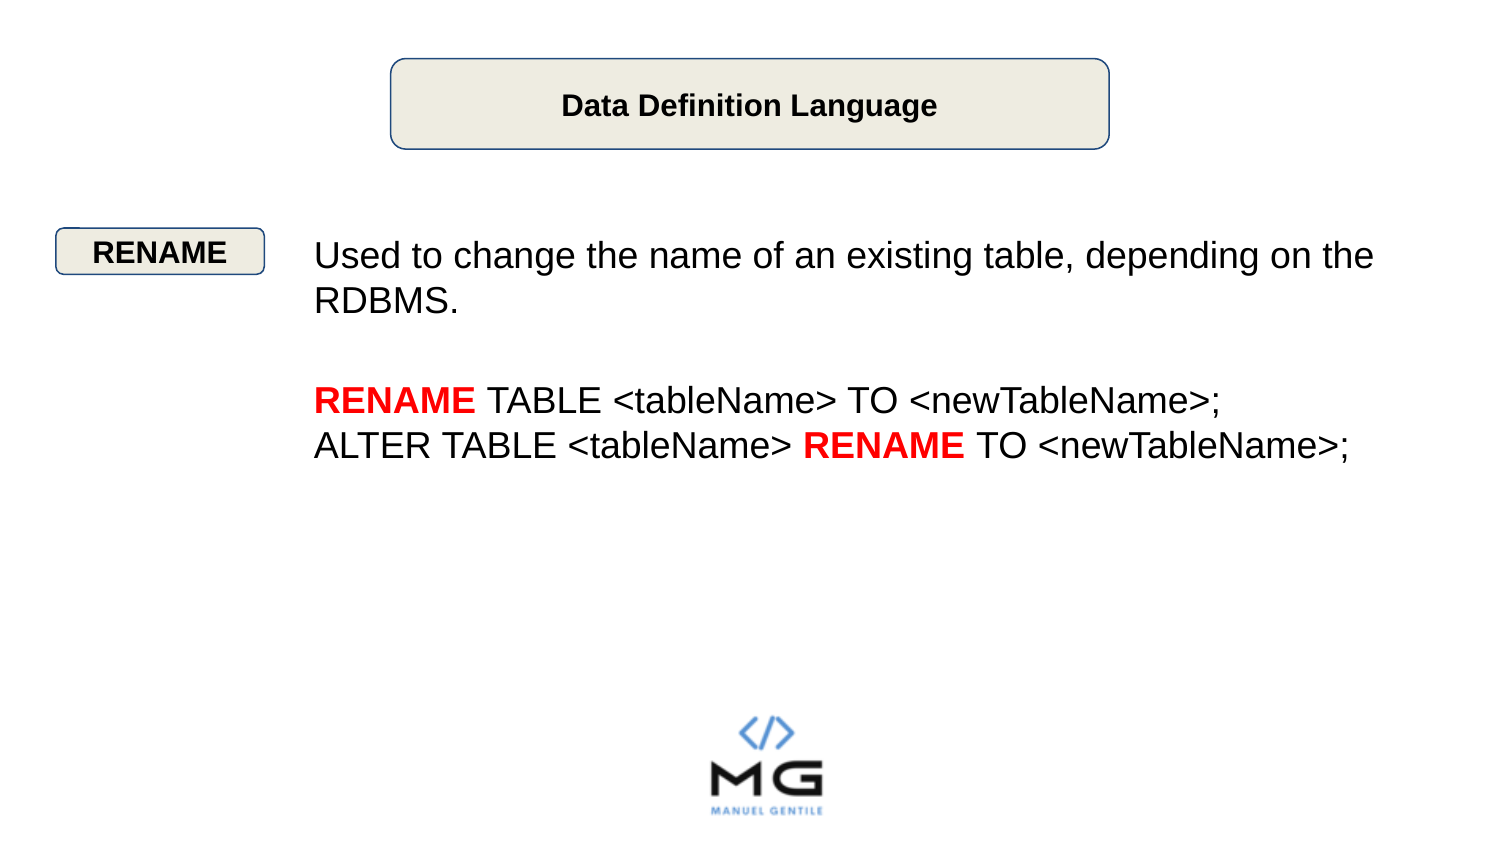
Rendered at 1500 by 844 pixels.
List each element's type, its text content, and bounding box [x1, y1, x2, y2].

text_box Data Definition Language [390, 58, 1110, 150]
text_box RENAME TABLE <tableName> TO <newTableName>; ALTER TABLE <tableName> RENAME TO <newTableName>; [298, 360, 1455, 481]
text_box Used to change the name of an existing table, depending on the RDBMS. [298, 216, 1455, 323]
picture [688, 687, 846, 844]
text_box RENAME [55, 228, 265, 275]
